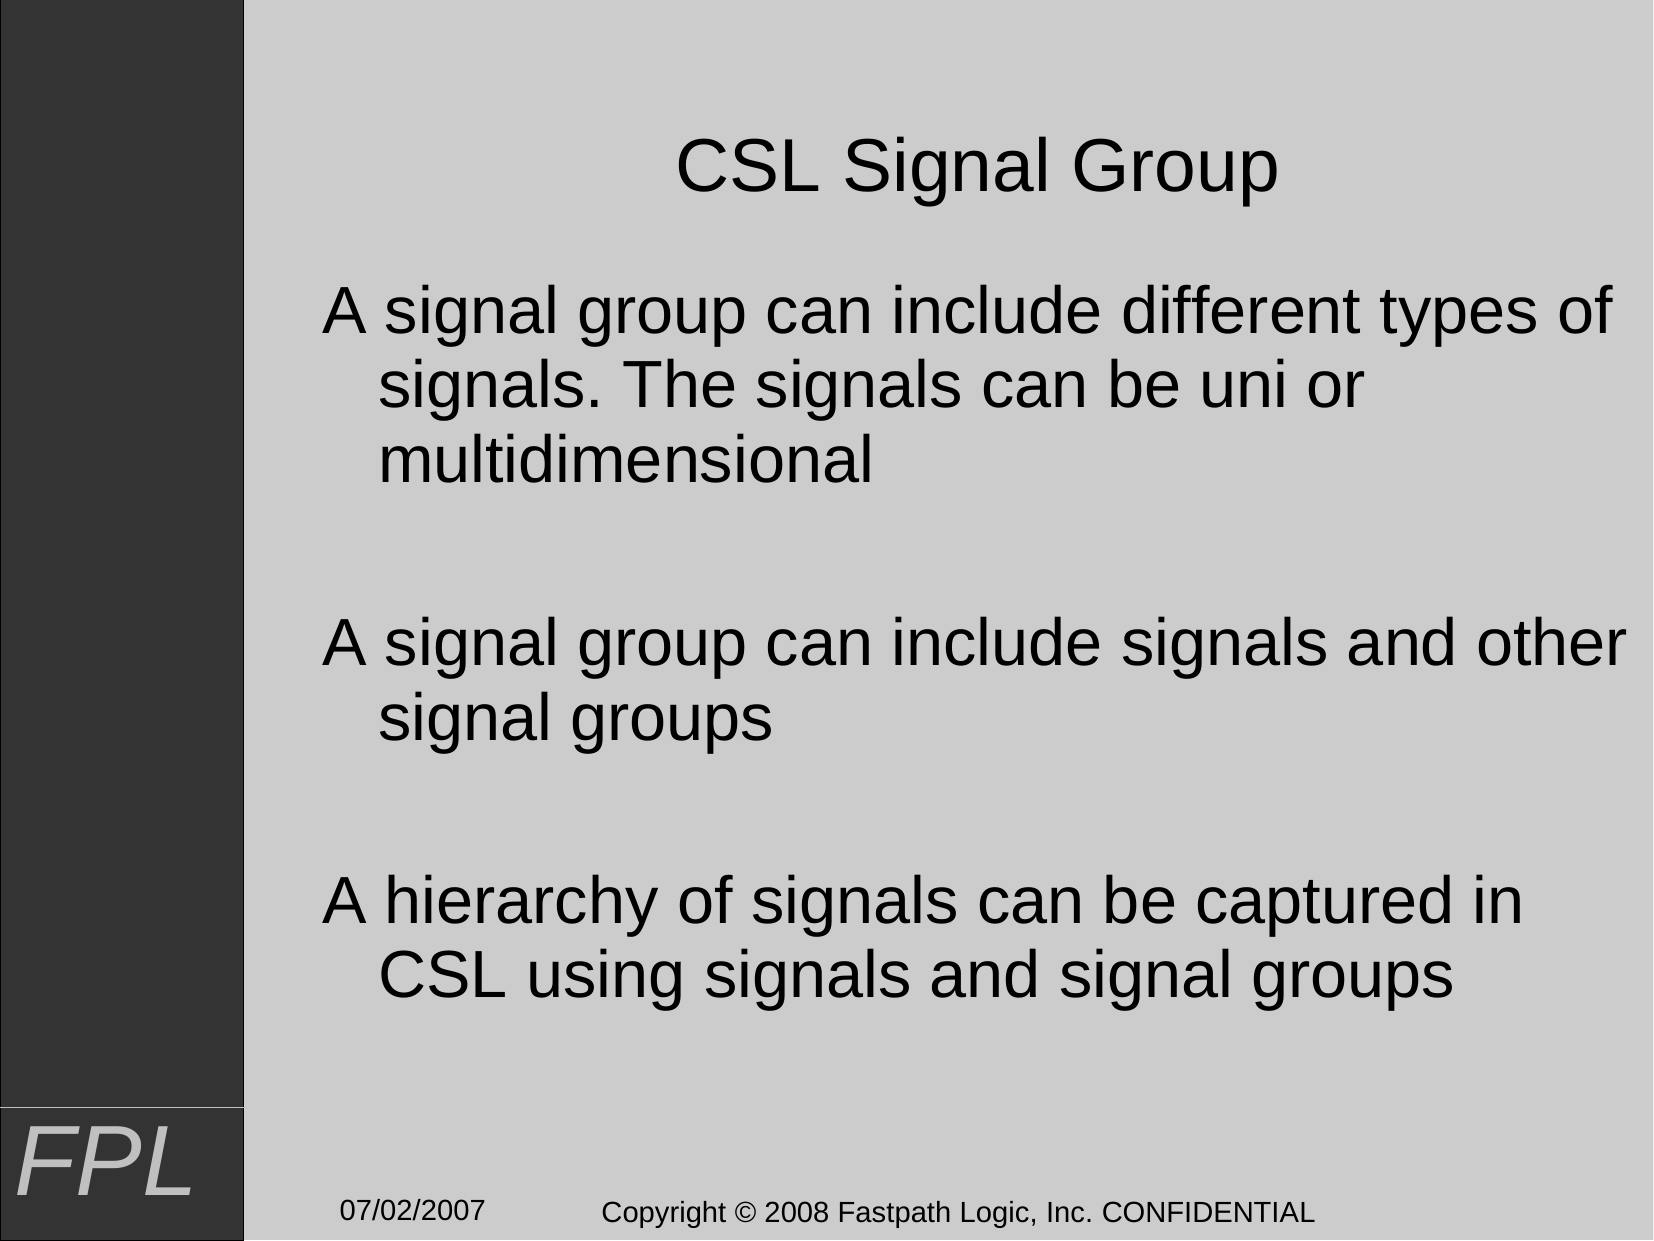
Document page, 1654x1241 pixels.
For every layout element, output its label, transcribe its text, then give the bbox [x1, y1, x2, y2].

list A signal group can include different types of signals. The signals can be uni or multidimensional A signal group can include signals and other signal groups A hierarchy of signals can be captured in CSL using signals and signal groups [322, 272, 1635, 1198]
title CSL Signal Group [427, 57, 1530, 272]
